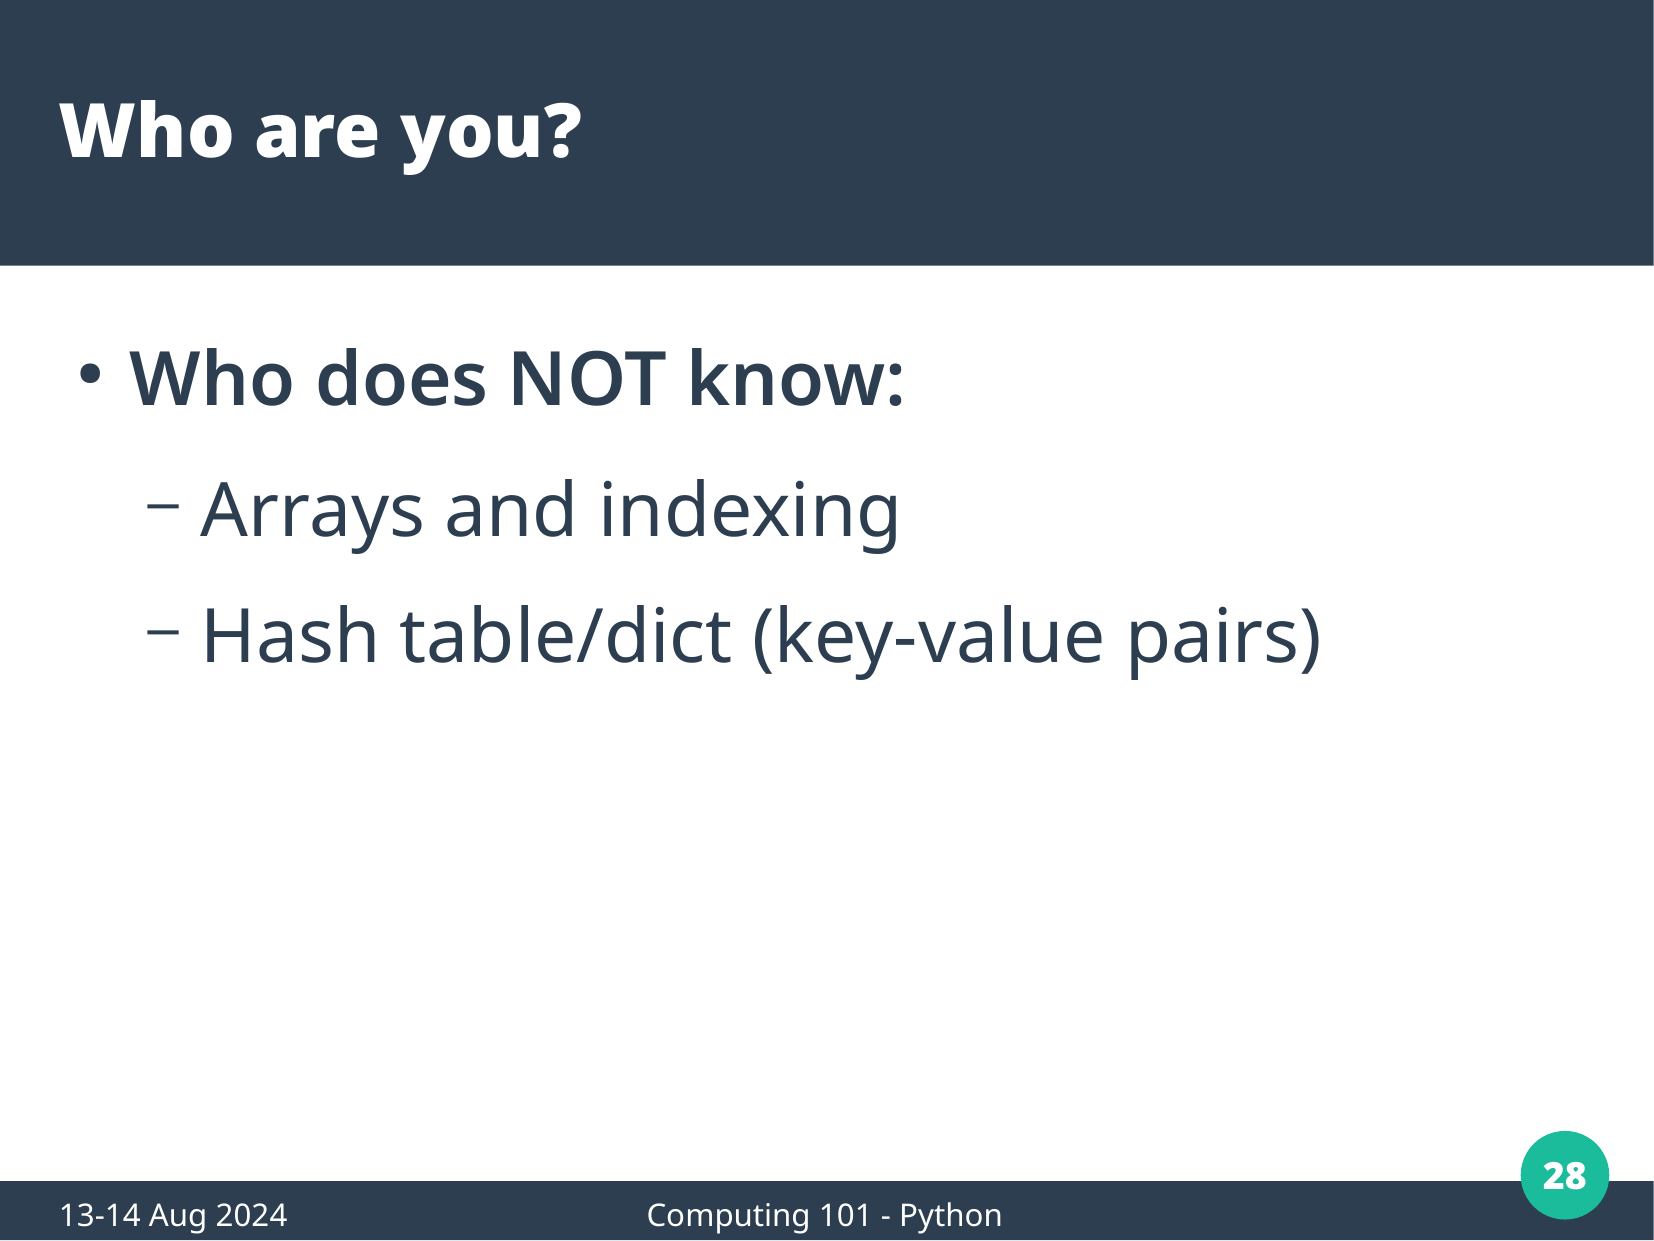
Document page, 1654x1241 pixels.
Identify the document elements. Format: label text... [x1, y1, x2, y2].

title Who are you? [59, 49, 1595, 207]
list Who does NOT know: Arrays and indexing Hash table/dict (key-value pairs) [59, 324, 1595, 1152]
